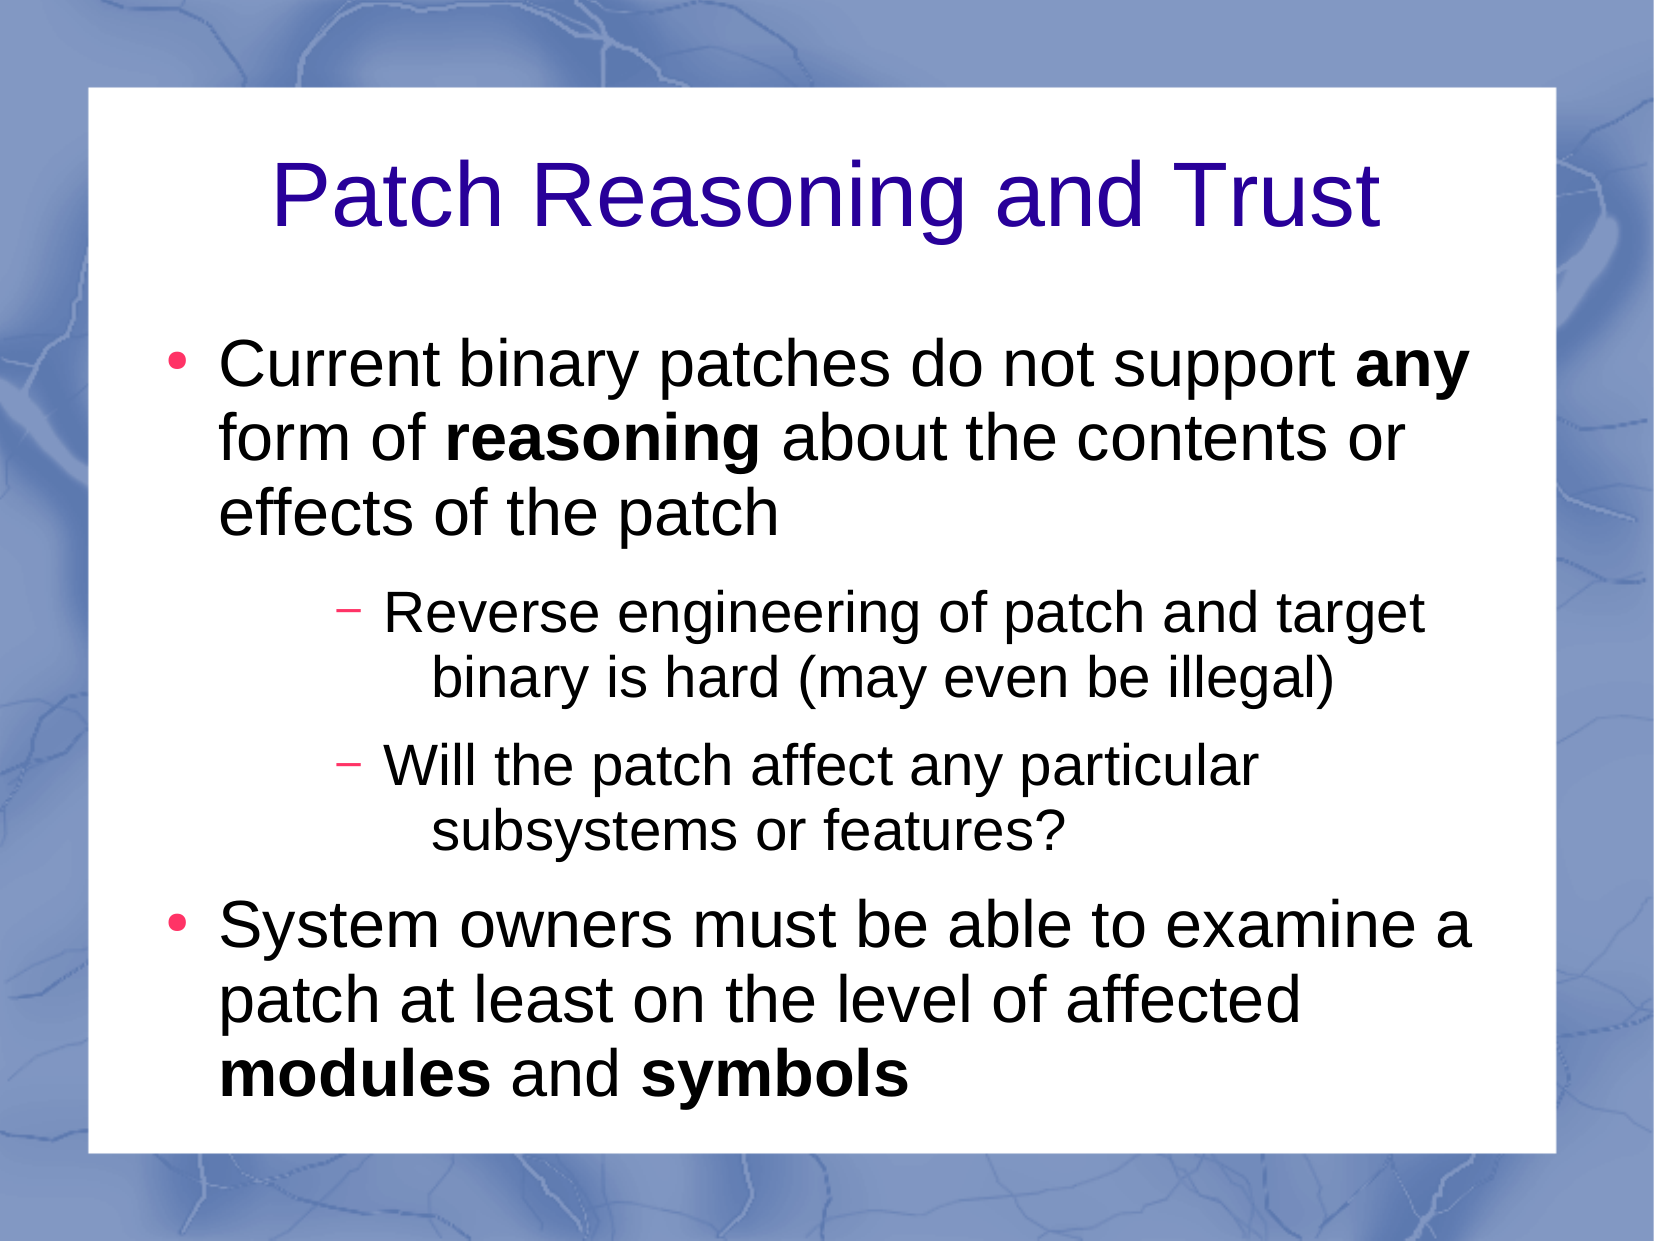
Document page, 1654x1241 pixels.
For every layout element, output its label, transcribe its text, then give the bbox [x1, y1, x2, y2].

list Current binary patches do not support any form of reasoning about the contents or effects of the patch Reverse engineering of patch and target binary is hard (may even be illegal) Will the patch affect any particular subsystems or features? System owners must be able to examine a patch at least on the level of affected modules and symbols [147, 325, 1506, 1130]
picture [0, 0, 1654, 1241]
title Patch Reasoning and Trust [118, 98, 1536, 291]
